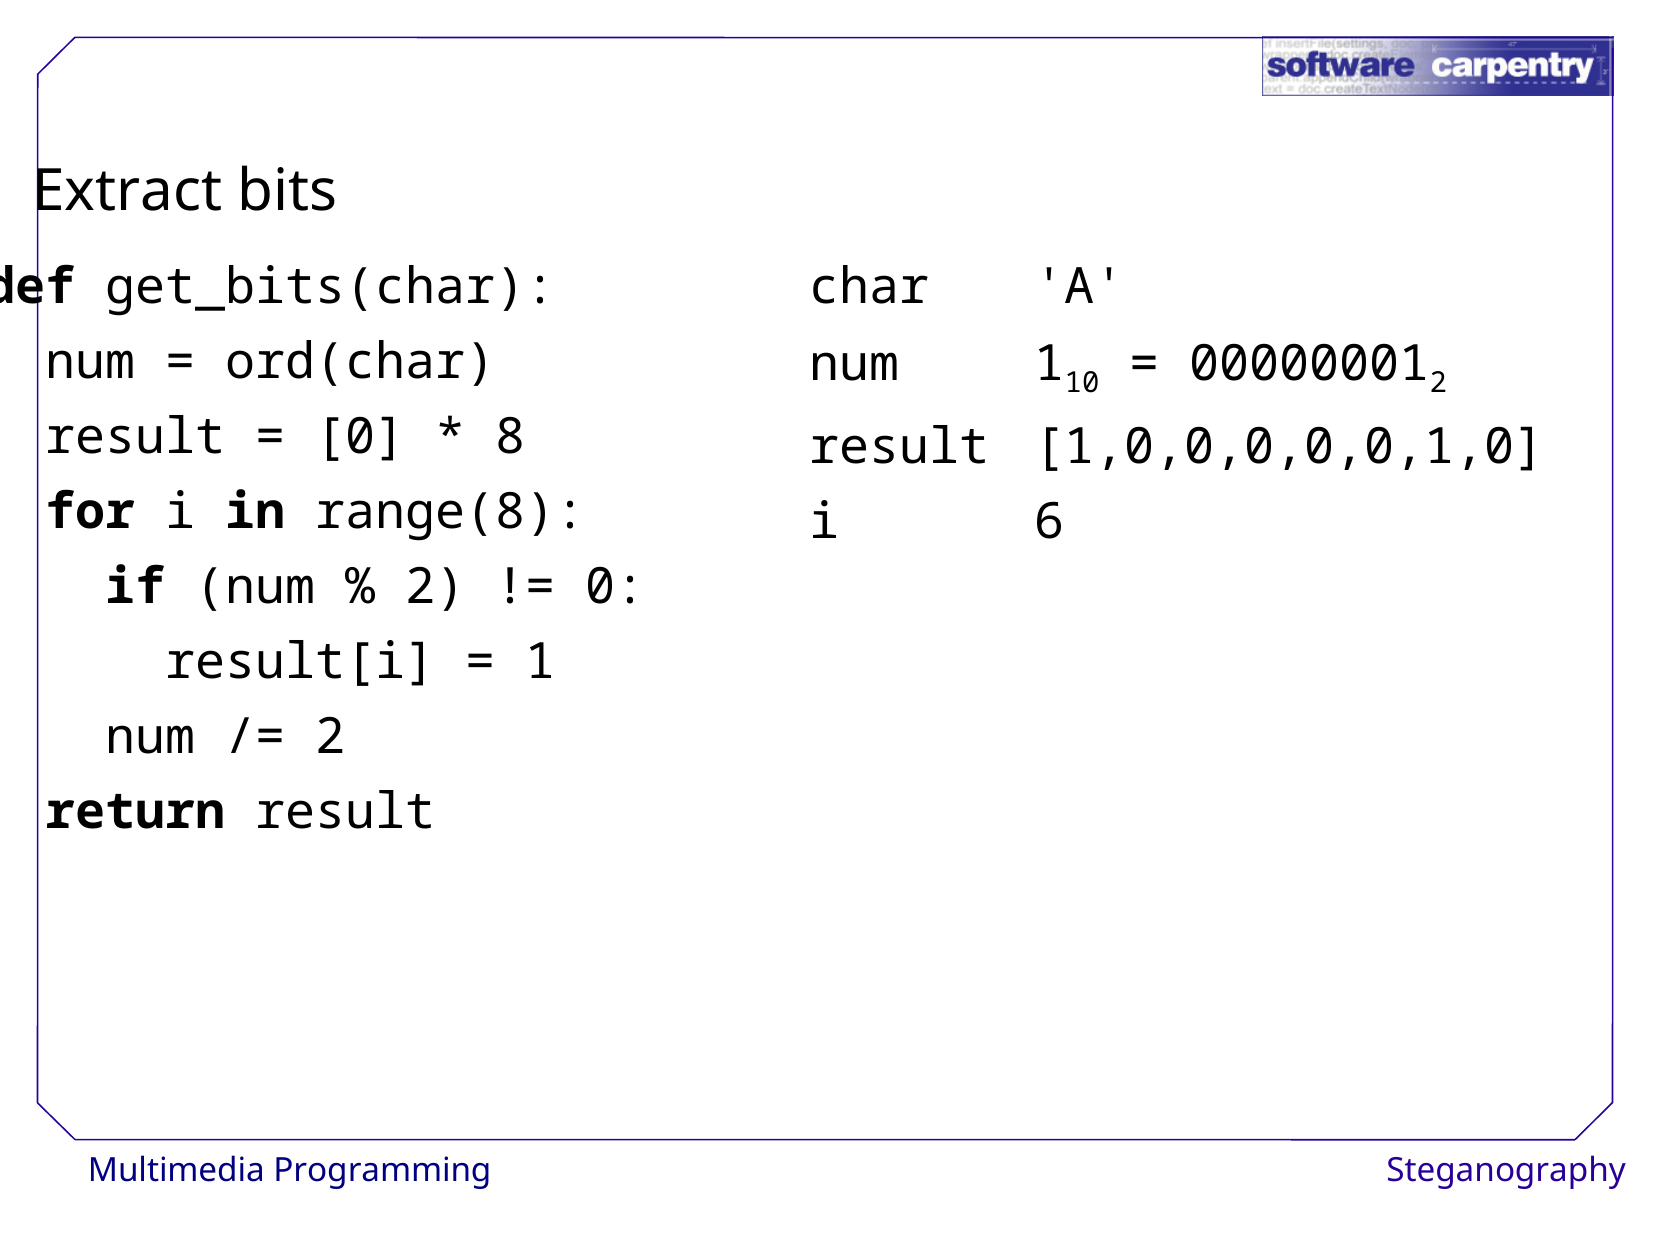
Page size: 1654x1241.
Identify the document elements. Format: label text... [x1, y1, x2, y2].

text_box Extract bits [17, 109, 503, 230]
text_box def get_bits(char): num = ord(char) result = [0] * 8 for i in range(8): if (num % 2) != 0: result[i] = 1 num /= 2 return result [0, 230, 811, 847]
text_box char 'A' num 110 = 000000012 result [1,0,0,0,0,0,1,0] i 6 [811, 230, 1654, 557]
picture [1262, 36, 1614, 96]
